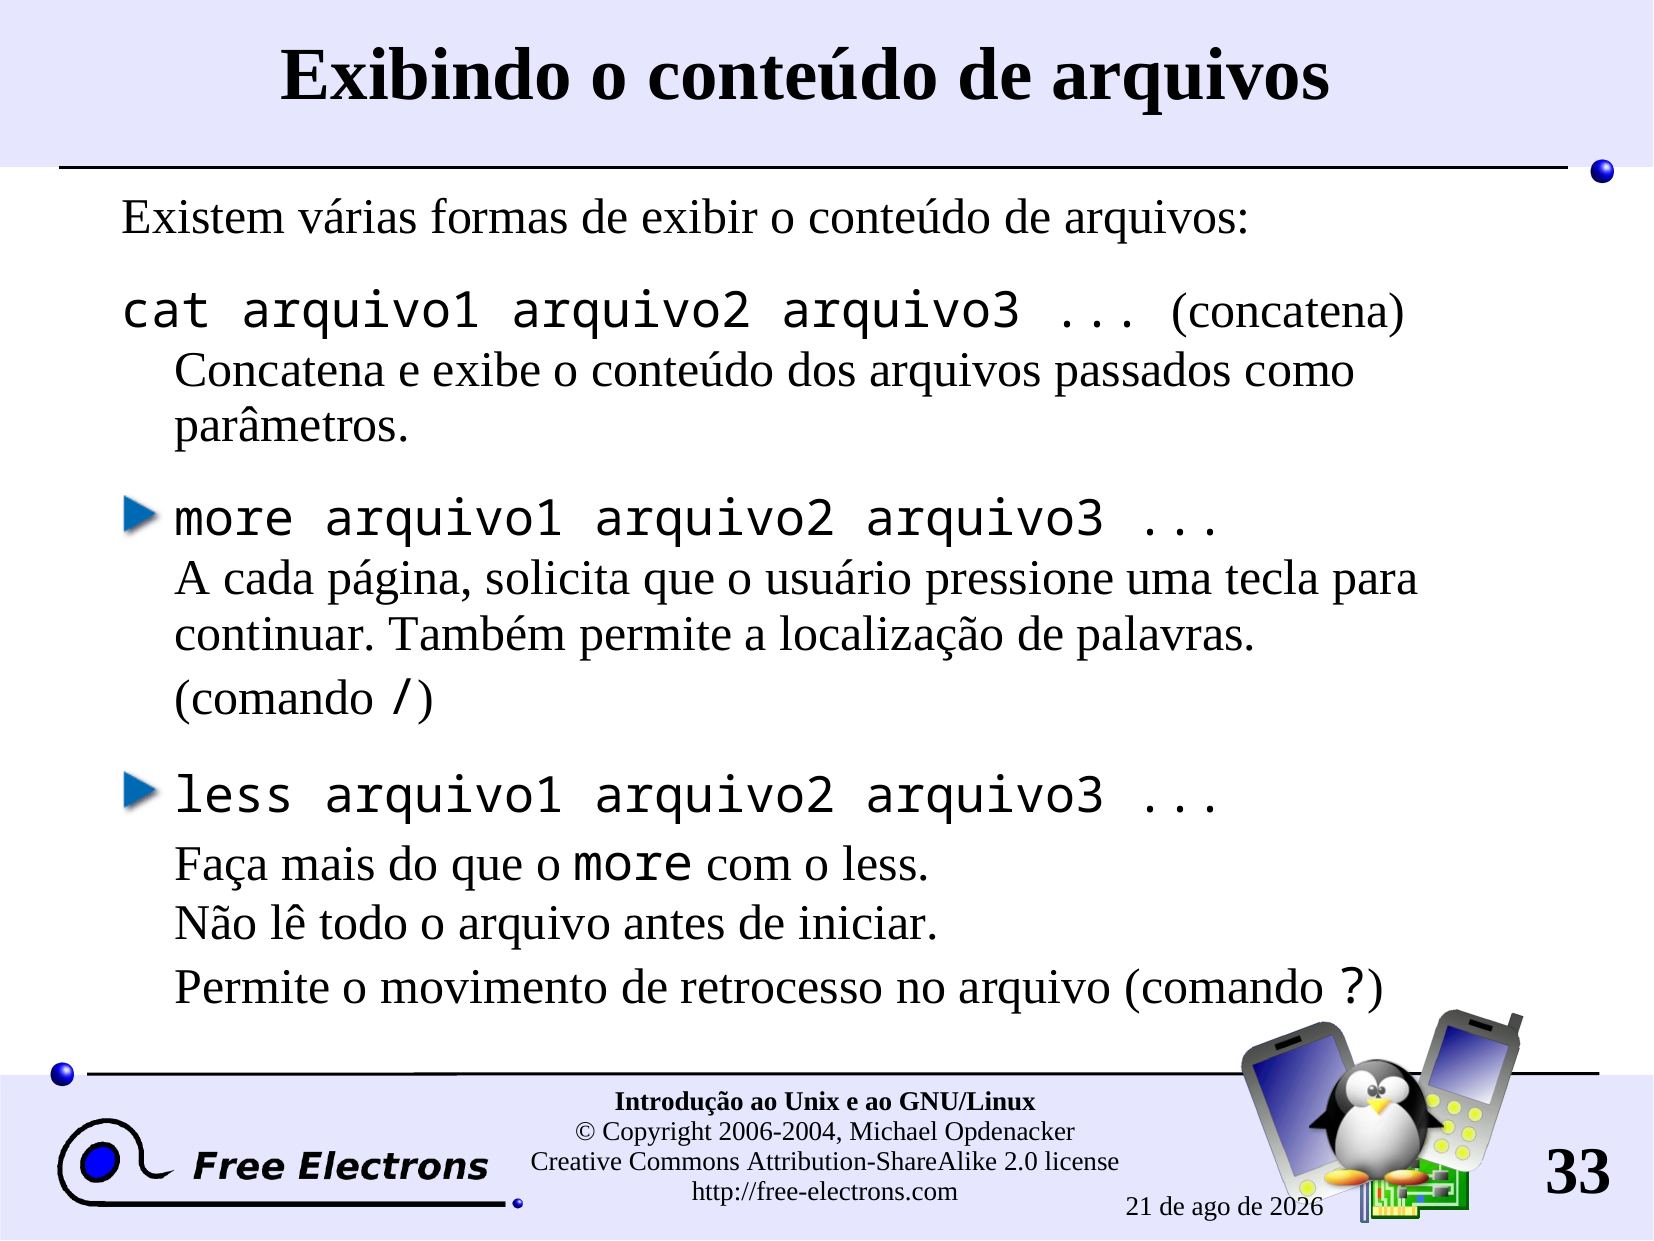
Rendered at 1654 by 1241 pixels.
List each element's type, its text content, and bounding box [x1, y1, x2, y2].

picture [1286, 1198, 1293, 1214]
list Existem várias formas de exibir o conteúdo de arquivos: cat arquivo1 arquivo2 arquivo3 ... (concatena) Concatena e exibe o conteúdo dos arquivos passados como parâmetros. more arquivo1 arquivo2 arquivo3 ... A cada página, solicita que o usuário pressione uma tecla para continuar. Também permite a localização de palavras. (comando /) less arquivo1 arquivo2 arquivo3 ... Faça mais do que o more com o less. Não lê todo o arquivo antes de iniciar. Permite o movimento de retrocesso no arquivo (comando ?) [103, 188, 1517, 1058]
picture [50, 1107, 527, 1216]
picture [1228, 1007, 1538, 1241]
title Exibindo o conteúdo de arquivos [60, 25, 1551, 124]
